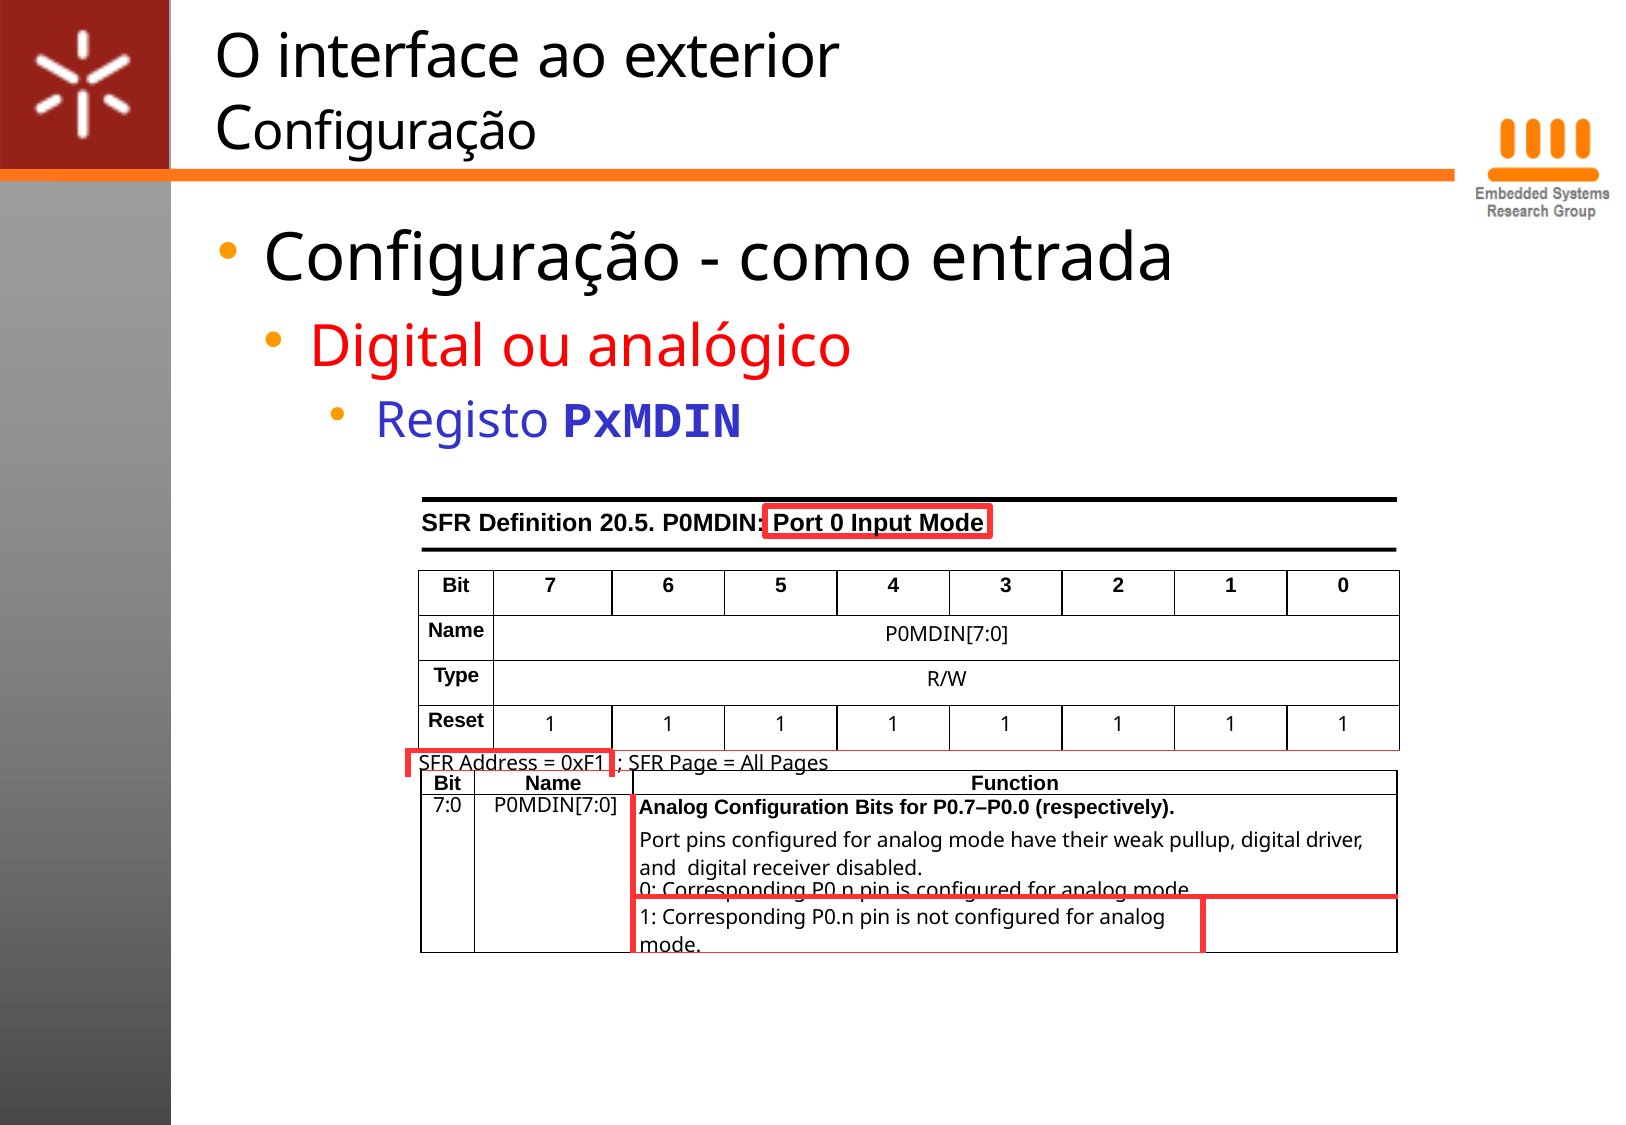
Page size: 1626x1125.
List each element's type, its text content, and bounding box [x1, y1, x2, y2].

table_cell 1 [613, 706, 724, 750]
table_cell ; SFR Page = All Pages [615, 751, 1400, 777]
table_cell Type [419, 661, 493, 705]
table_cell Reset [419, 706, 493, 748]
picture [0, 0, 171, 169]
table_header 3 [950, 571, 1061, 615]
table_cell 1 [1063, 706, 1174, 750]
table_cell 1: Corresponding P0.n pin is not configured for analog mode. [636, 899, 1200, 952]
picture [1475, 118, 1610, 220]
text_box Configuração - como entrada Digital ou analógico Registo PxMDIN [214, 196, 1453, 448]
table_cell P0MDIN[7:0] [494, 616, 1399, 660]
table_cell Analog Configuration Bits for P0.7–P0.0 (respectively). Port pins configured for analog mode have their weak pullup, digital driver, and digital receiver disabled. 0: Corresponding P0.n pin is configured for analog mode. [636, 795, 1396, 894]
table_cell 1 [838, 706, 949, 750]
table_header [408, 570, 418, 615]
table_header 0 [1288, 571, 1399, 615]
table_header Function [634, 771, 1396, 794]
table_cell R/W [494, 661, 1399, 705]
table_cell 7:0 [422, 795, 474, 952]
text_box [421, 547, 1397, 552]
table_cell Name [419, 616, 493, 660]
table_header 1 [1175, 571, 1286, 615]
table_cell [408, 706, 418, 748]
table_header 5 [725, 571, 836, 615]
table_header 7 [494, 571, 611, 615]
table_header Bit [422, 771, 474, 794]
table_cell 1 [1288, 706, 1399, 750]
table_cell 1 [1175, 706, 1286, 750]
table_cell [408, 661, 418, 706]
table_cell 1 [725, 706, 836, 750]
table_cell SFR Address = 0xF1 [411, 753, 609, 777]
title O interface ao exterior Configuração [212, 16, 969, 234]
table_header 6 [613, 571, 724, 615]
table_cell P0MDIN[7:0] [475, 795, 630, 952]
table_header Bit [419, 571, 493, 615]
table_header 4 [838, 571, 949, 615]
text_box Port 0 Input Mode [765, 505, 990, 537]
picture [0, 182, 171, 1125]
table_header 2 [1063, 571, 1174, 615]
table_cell [408, 615, 418, 661]
table_cell 1 [494, 706, 611, 748]
table_cell 1 [950, 706, 1061, 750]
table_header Name [475, 771, 632, 794]
table_cell [1206, 899, 1396, 952]
text_box SFR Definition 20.5. P0MDIN: [419, 504, 769, 537]
